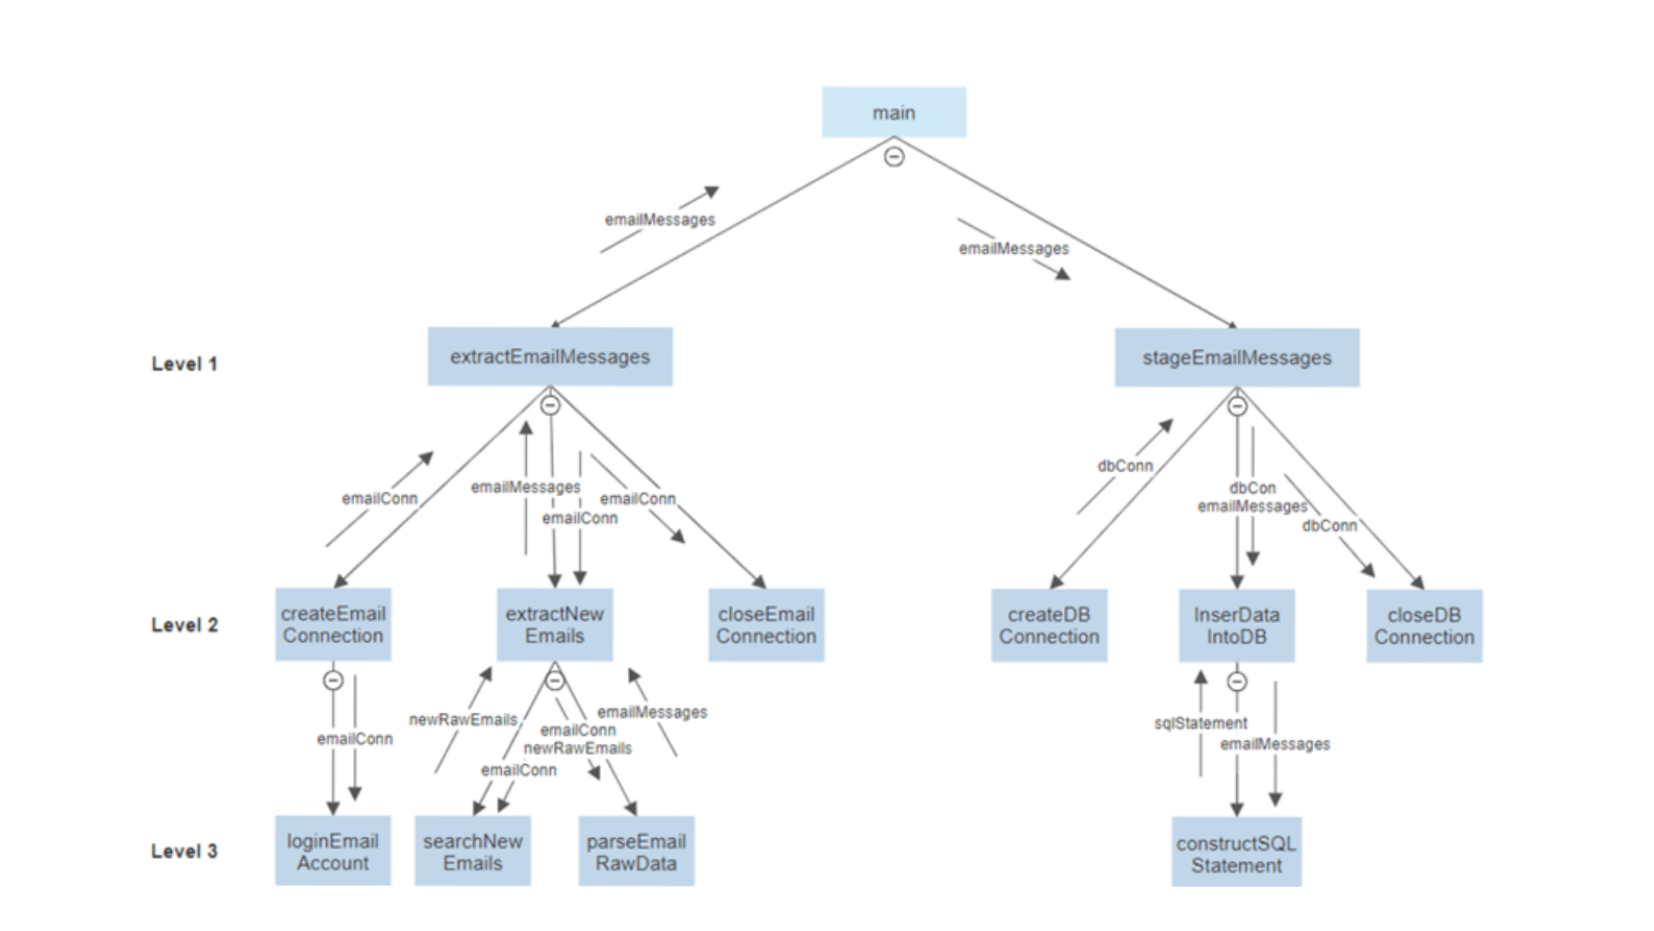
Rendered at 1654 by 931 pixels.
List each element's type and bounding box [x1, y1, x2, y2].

picture [147, 79, 1490, 887]
